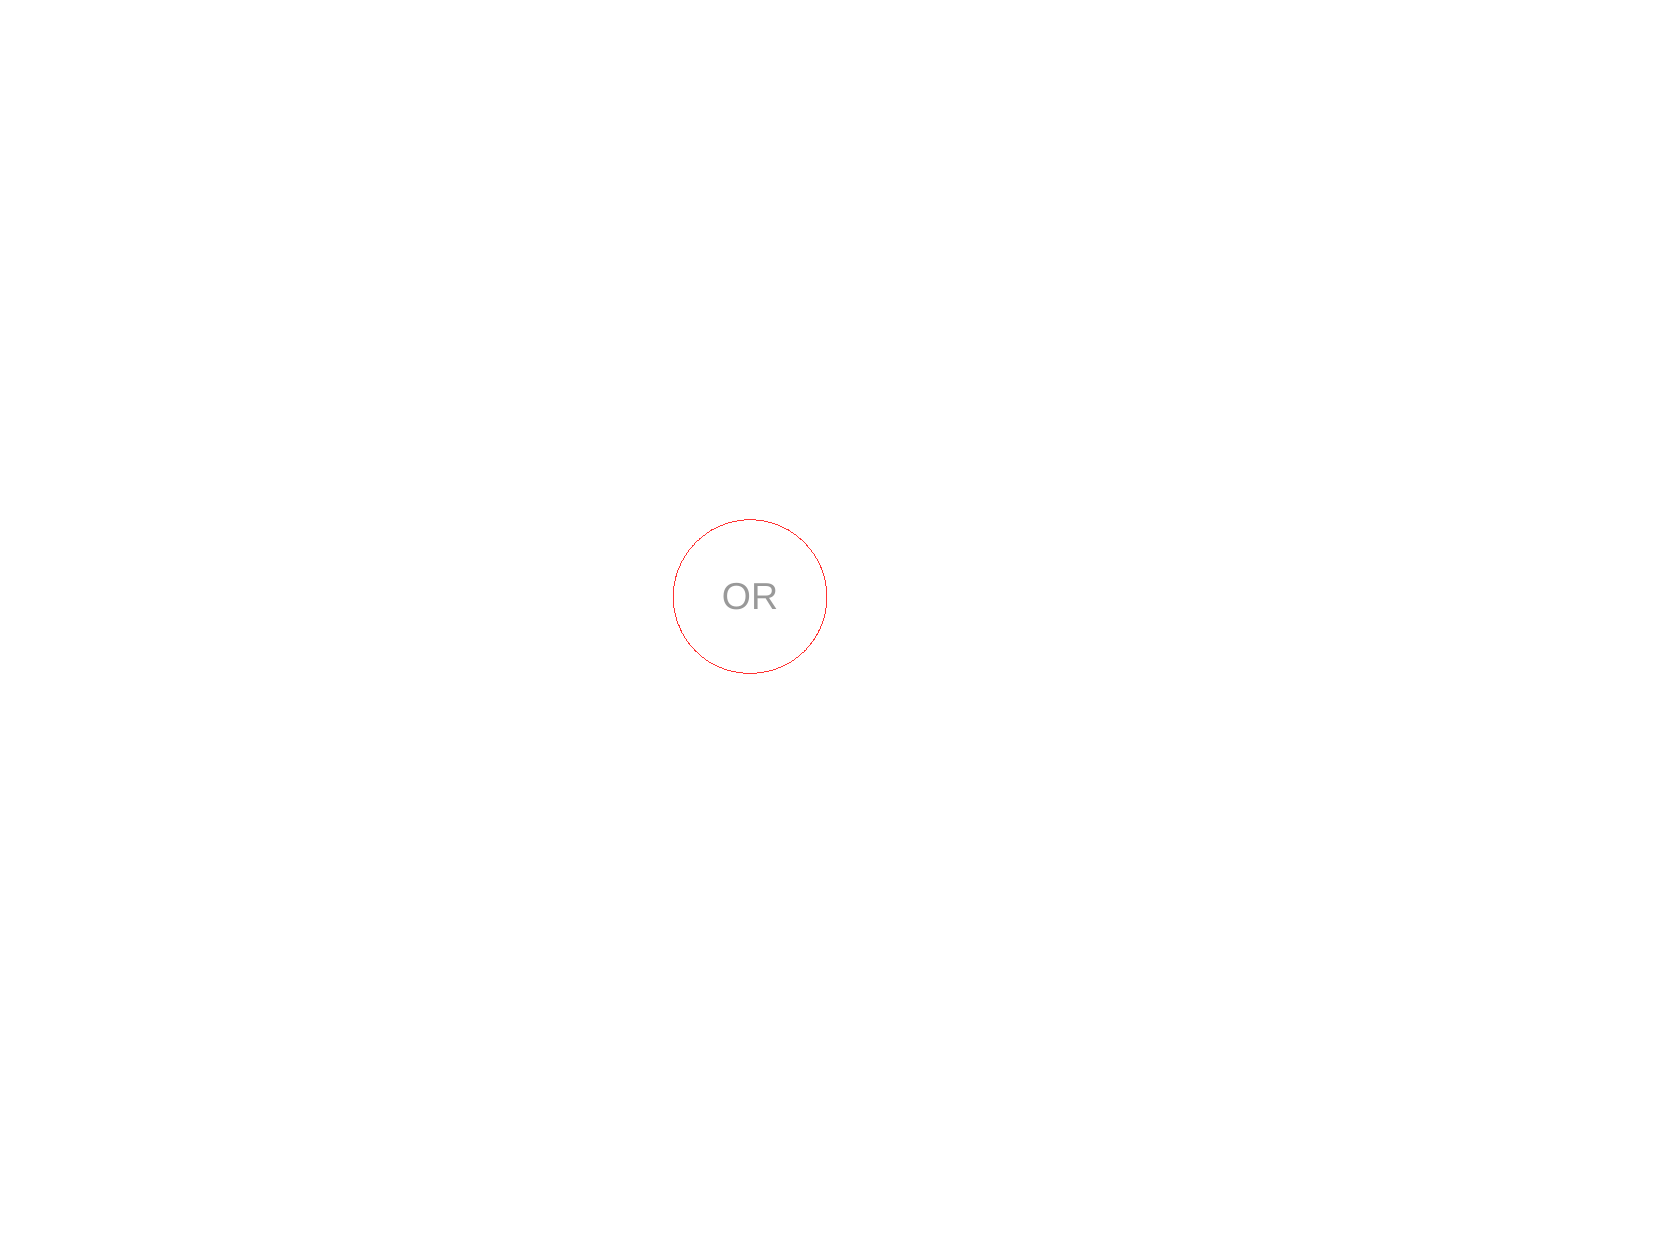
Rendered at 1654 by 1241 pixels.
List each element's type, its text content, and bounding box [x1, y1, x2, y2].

text_box OR [673, 519, 827, 674]
